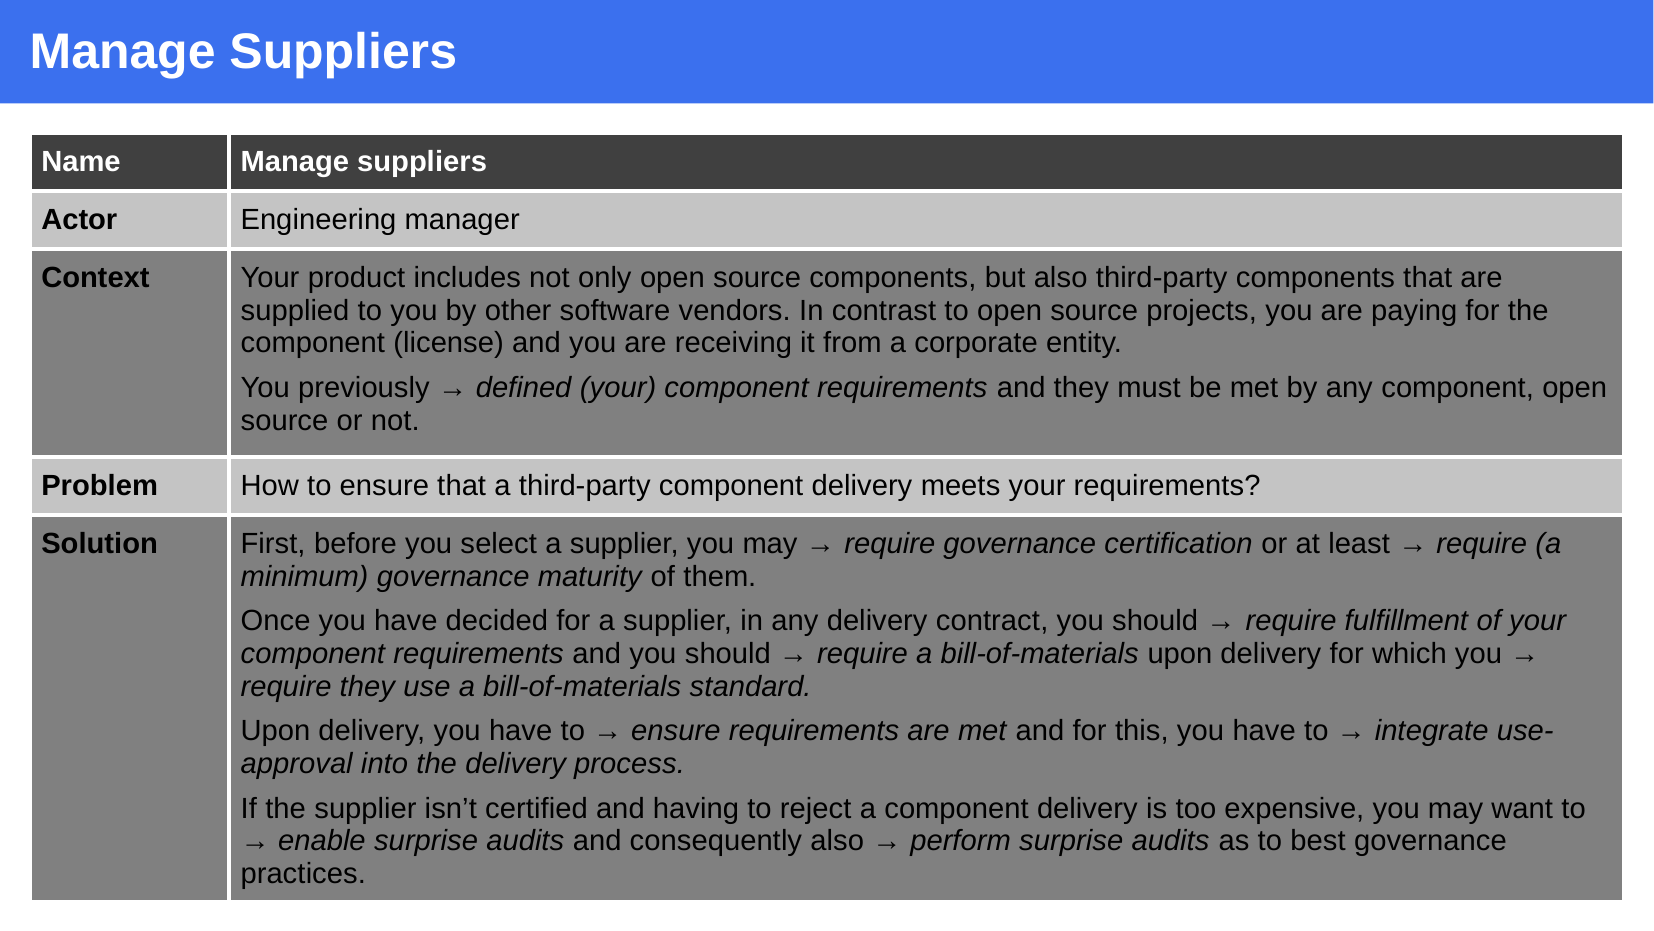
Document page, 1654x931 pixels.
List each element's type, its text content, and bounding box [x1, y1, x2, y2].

table_header Manage suppliers [231, 135, 1622, 189]
table_cell First, before you select a supplier, you may → require governance certification or at least → require (a minimum) governance maturity of them. Once you have decided for a supplier, in any delivery contract, you should → require fulfillment of your component requirements and you should → require a bill-of-materials upon delivery for which you → require they use a bill-of-materials standard. Upon delivery, you have to → ensure requirements are met and for this, you have to → integrate use-approval into the delivery process. If the supplier isn’t certified and having to reject a component delivery is too expensive, you may want to → enable surprise audits and consequently also → perform surprise audits as to best governance practices. [231, 517, 1622, 900]
table_header Name [32, 135, 227, 189]
table_cell Engineering manager [231, 193, 1622, 247]
title Manage Suppliers [0, 0, 1654, 104]
table_cell Solution [32, 517, 227, 900]
table_cell Context [32, 251, 227, 455]
table_cell Actor [32, 193, 227, 247]
table_cell Problem [32, 459, 227, 513]
table_cell Your product includes not only open source components, but also third-party components that are supplied to you by other software vendors. In contrast to open source projects, you are paying for the component (license) and you are receiving it from a corporate entity. You previously → defined (your) component requirements and they must be met by any component, open source or not. [231, 251, 1622, 455]
table_cell How to ensure that a third-party component delivery meets your requirements? [231, 459, 1622, 513]
